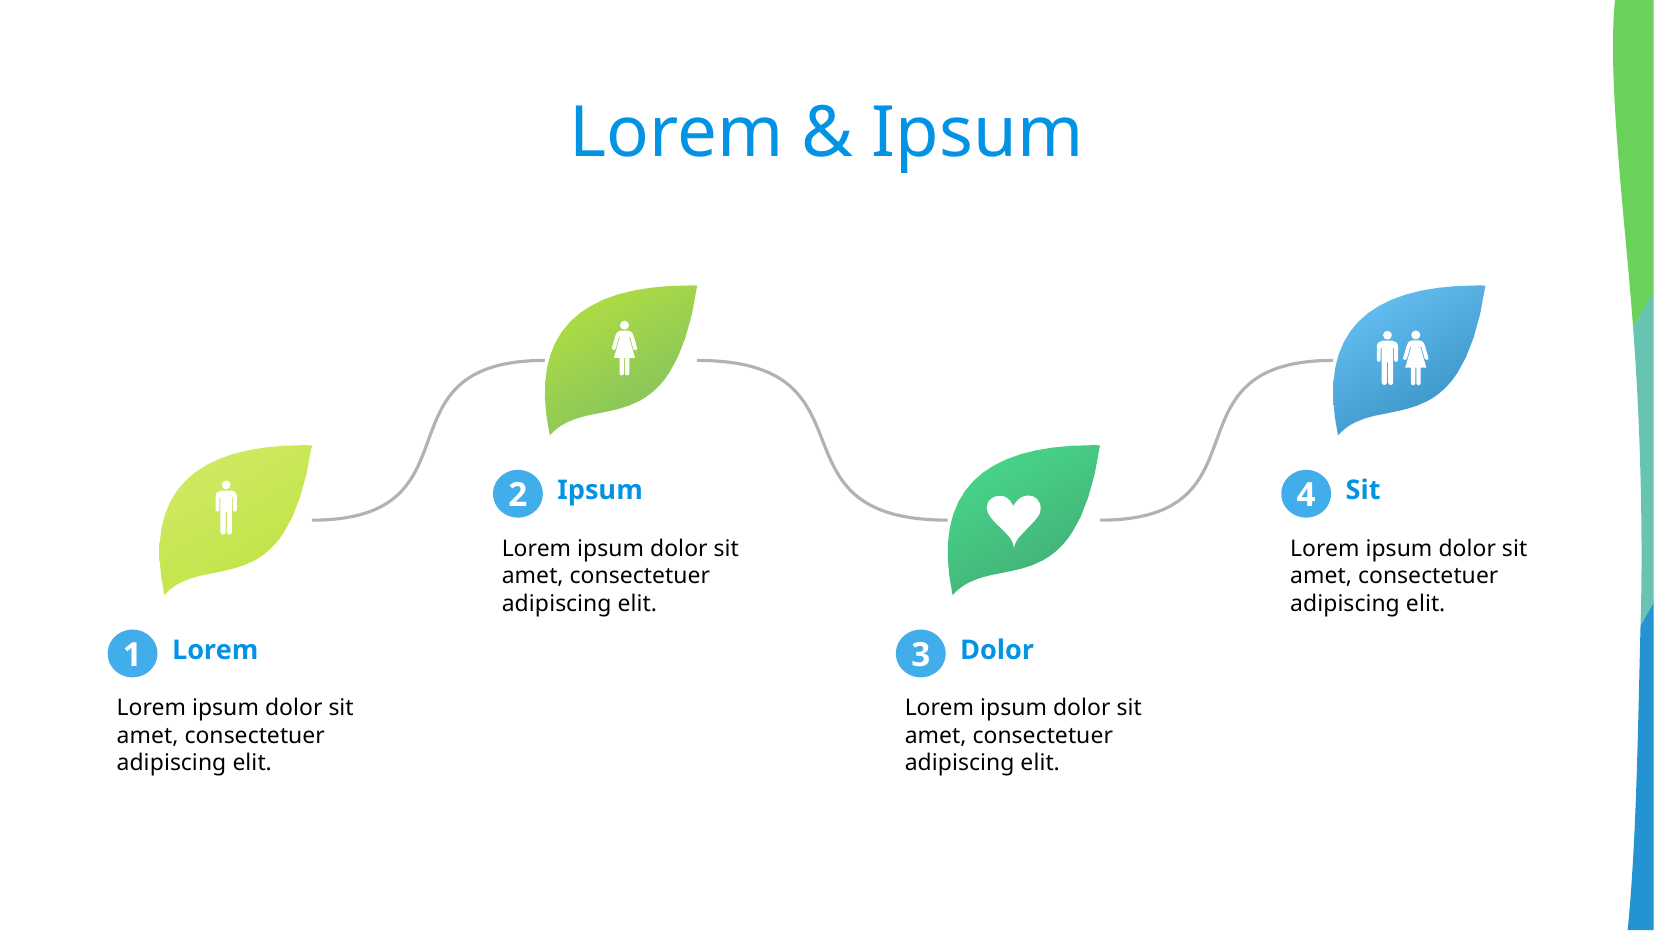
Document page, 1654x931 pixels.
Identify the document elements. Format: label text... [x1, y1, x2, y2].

text_box 4 [1281, 469, 1332, 518]
text_box Lorem ipsum dolor sit amet, consectetuer adipiscing elit. [101, 685, 387, 783]
text_box Sit [1330, 465, 1561, 513]
text_box [1333, 285, 1486, 436]
text_box Ipsum [542, 465, 773, 513]
text_box 3 [895, 629, 946, 678]
text_box Lorem ipsum dolor sit amet, consectetuer adipiscing elit. [487, 525, 773, 623]
text_box Lorem [157, 625, 387, 673]
text_box 1 [107, 629, 158, 678]
text_box [544, 285, 698, 436]
text_box Lorem ipsum dolor sit amet, consectetuer adipiscing elit. [1275, 525, 1561, 623]
text_box [159, 445, 312, 596]
text_box Lorem ipsum dolor sit amet, consectetuer adipiscing elit. [890, 685, 1176, 783]
text_box 2 [493, 469, 543, 518]
text_box [947, 445, 1101, 596]
text_box Dolor [945, 625, 1175, 673]
text_box Lorem & Ipsum [0, 78, 1654, 178]
